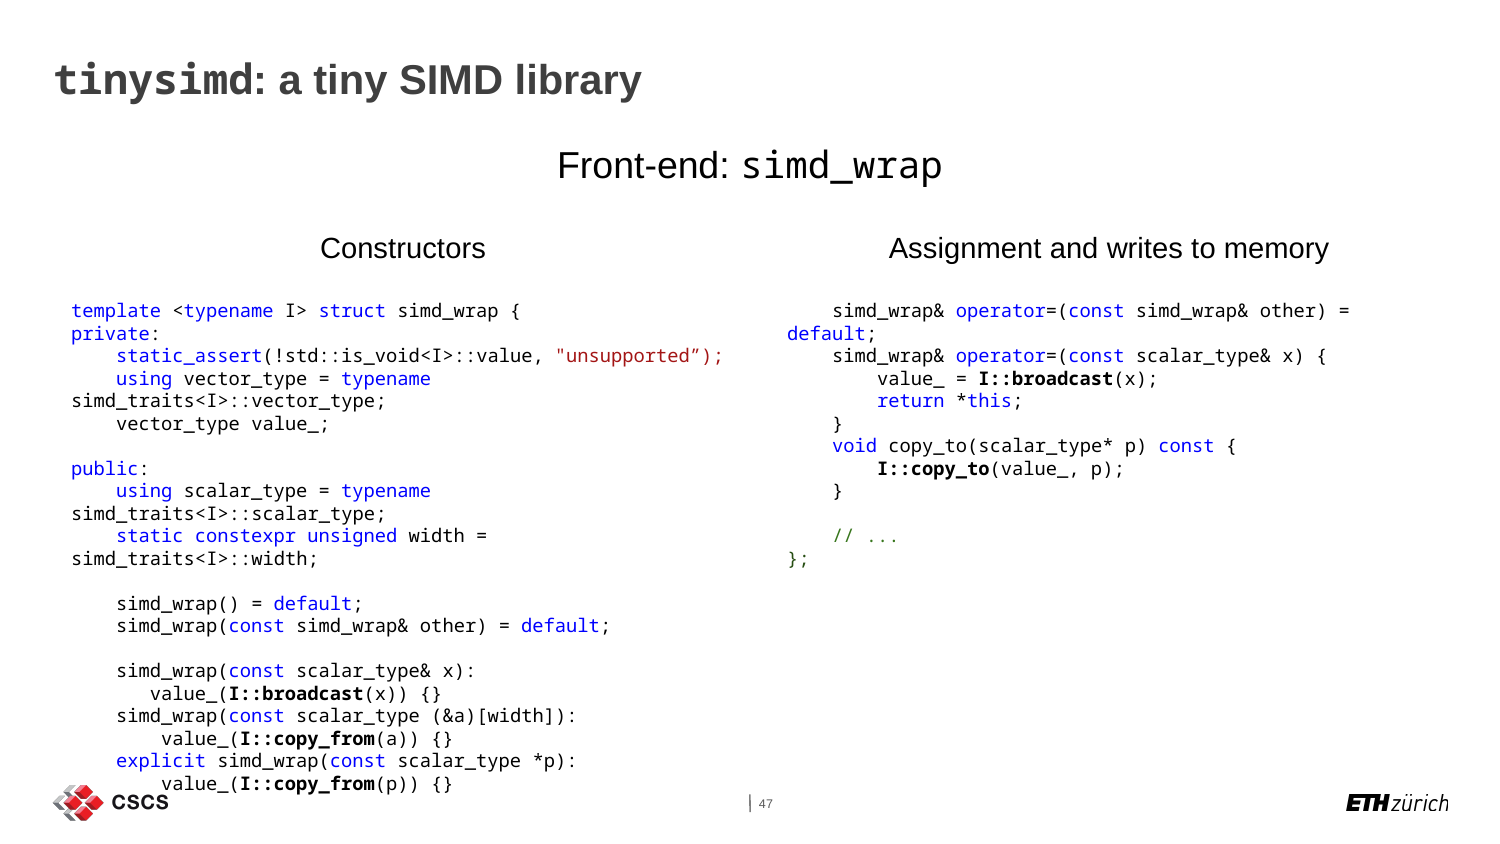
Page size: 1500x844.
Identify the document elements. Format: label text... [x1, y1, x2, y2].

list Front-end: simd_wrap [53, 133, 1447, 767]
picture [1346, 794, 1448, 811]
picture [43, 775, 177, 830]
slide_number <number> [750, 794, 798, 813]
text_box Constructors template <typename I> struct simd_wrap { private: static_assert(!std::is_void<I>::value, "unsupported”); using vector_type = typename simd_traits<I>::vector_type; vector_type value_; public: using scalar_type = typename simd_traits<I>::scalar_type; static constexpr unsigned width = simd_traits<I>::width; simd_wrap() = default; simd_wrap(const simd_wrap& other) = default; simd_wrap(const scalar_type& x): value_(I::broadcast(x)) {} simd_wrap(const scalar_type (&a)[width]): value_(I::copy_from(a)) {} explicit simd_wrap(const scalar_type *p): value_(I::copy_from(p)) {} [56, 214, 750, 767]
text_box Assignment and writes to memory simd_wrap& operator=(const simd_wrap& other) = default; simd_wrap& operator=(const scalar_type& x) { value_ = I::broadcast(x); return *this; } void copy_to(scalar_type* p) const { I::copy_to(value_, p); } // ... }; [772, 214, 1447, 767]
title tinysimd: a tiny SIMD library [53, 5, 1447, 112]
